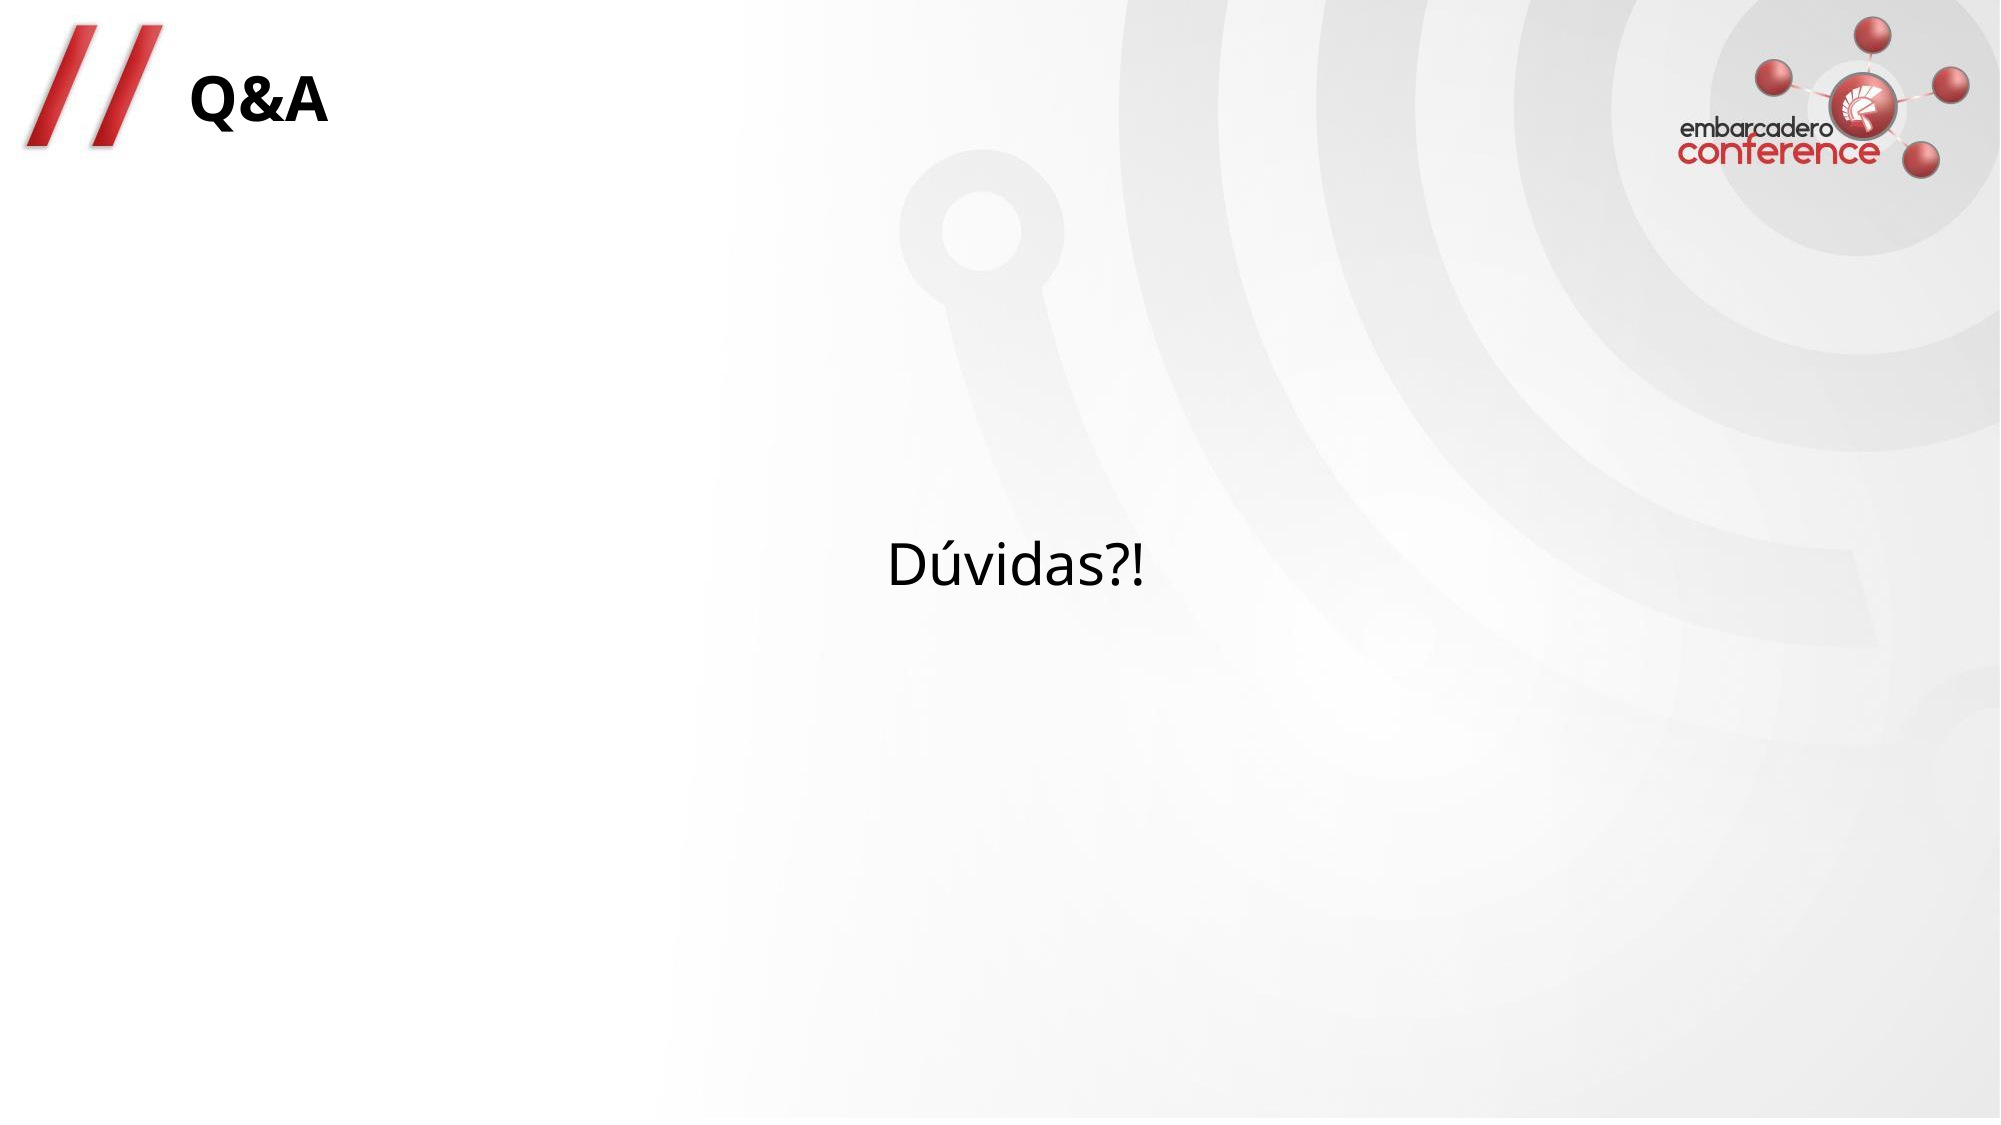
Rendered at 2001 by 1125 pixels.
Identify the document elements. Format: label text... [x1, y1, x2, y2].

list Dúvidas?! [33, 232, 1970, 1100]
title Q&A [174, 49, 1636, 145]
picture [0, 0, 2000, 1118]
